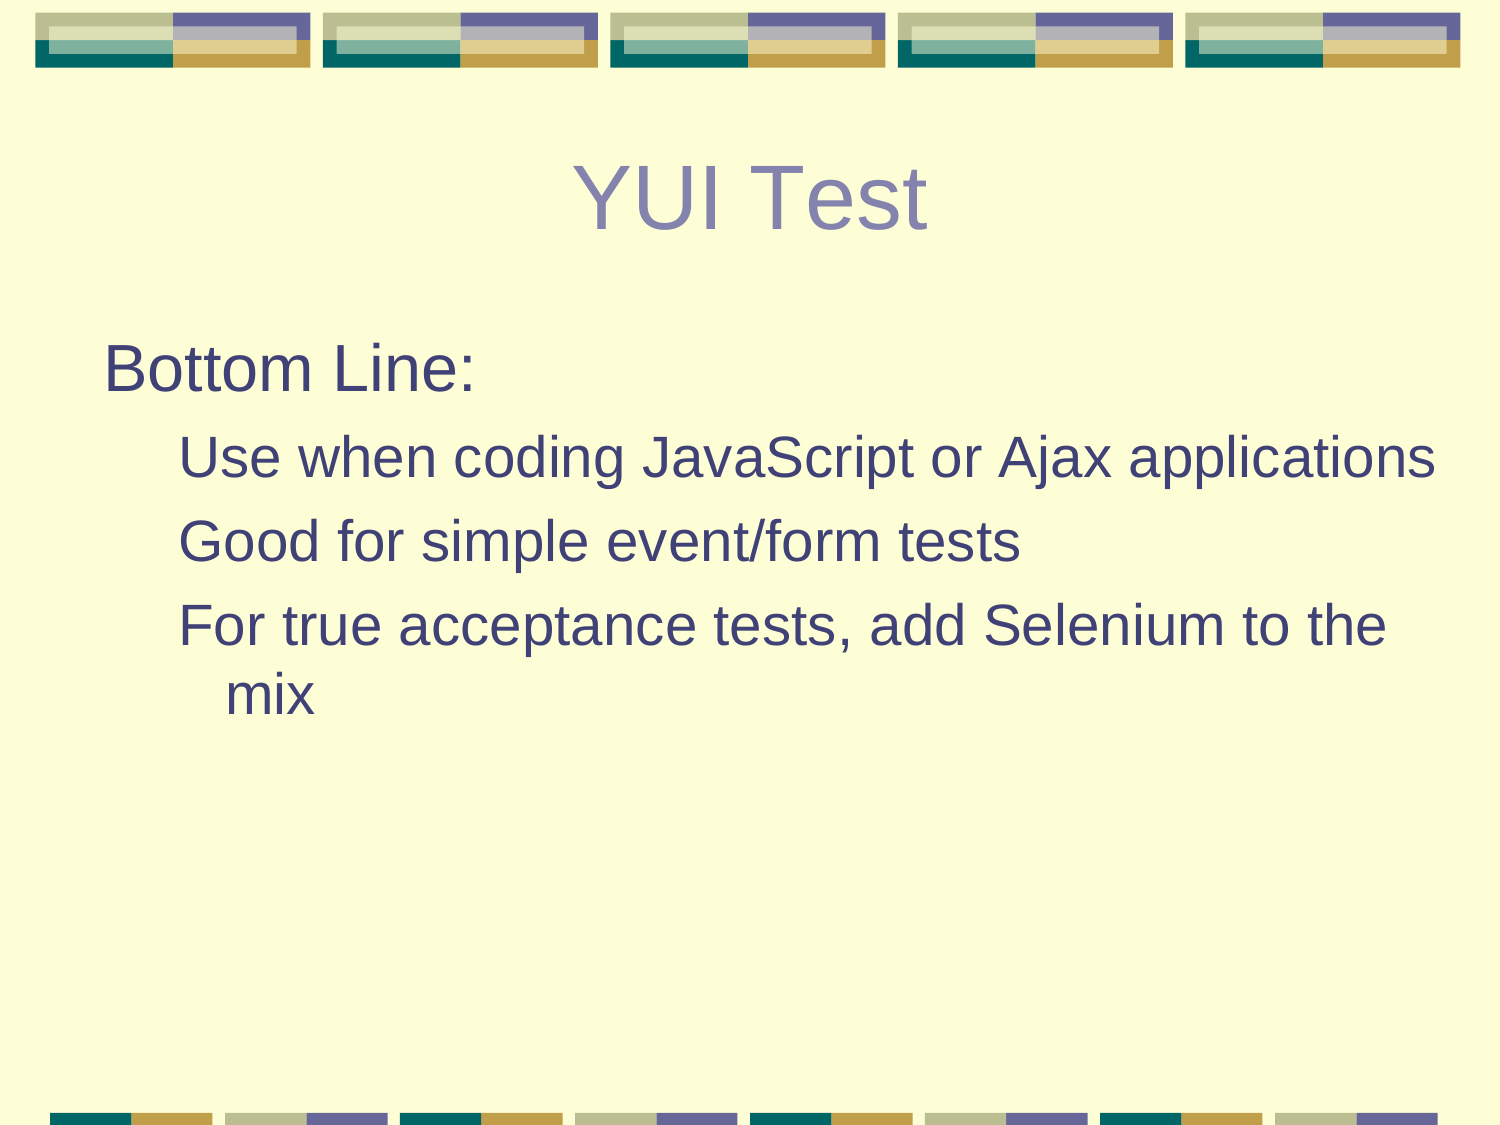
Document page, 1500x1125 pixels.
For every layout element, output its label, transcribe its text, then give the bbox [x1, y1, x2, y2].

title YUI Test [112, 79, 1388, 308]
list Bottom Line: Use when coding JavaScript or Ajax applications Good for simple event/form tests For true acceptance tests, add Selenium to the mix [103, 325, 1457, 791]
